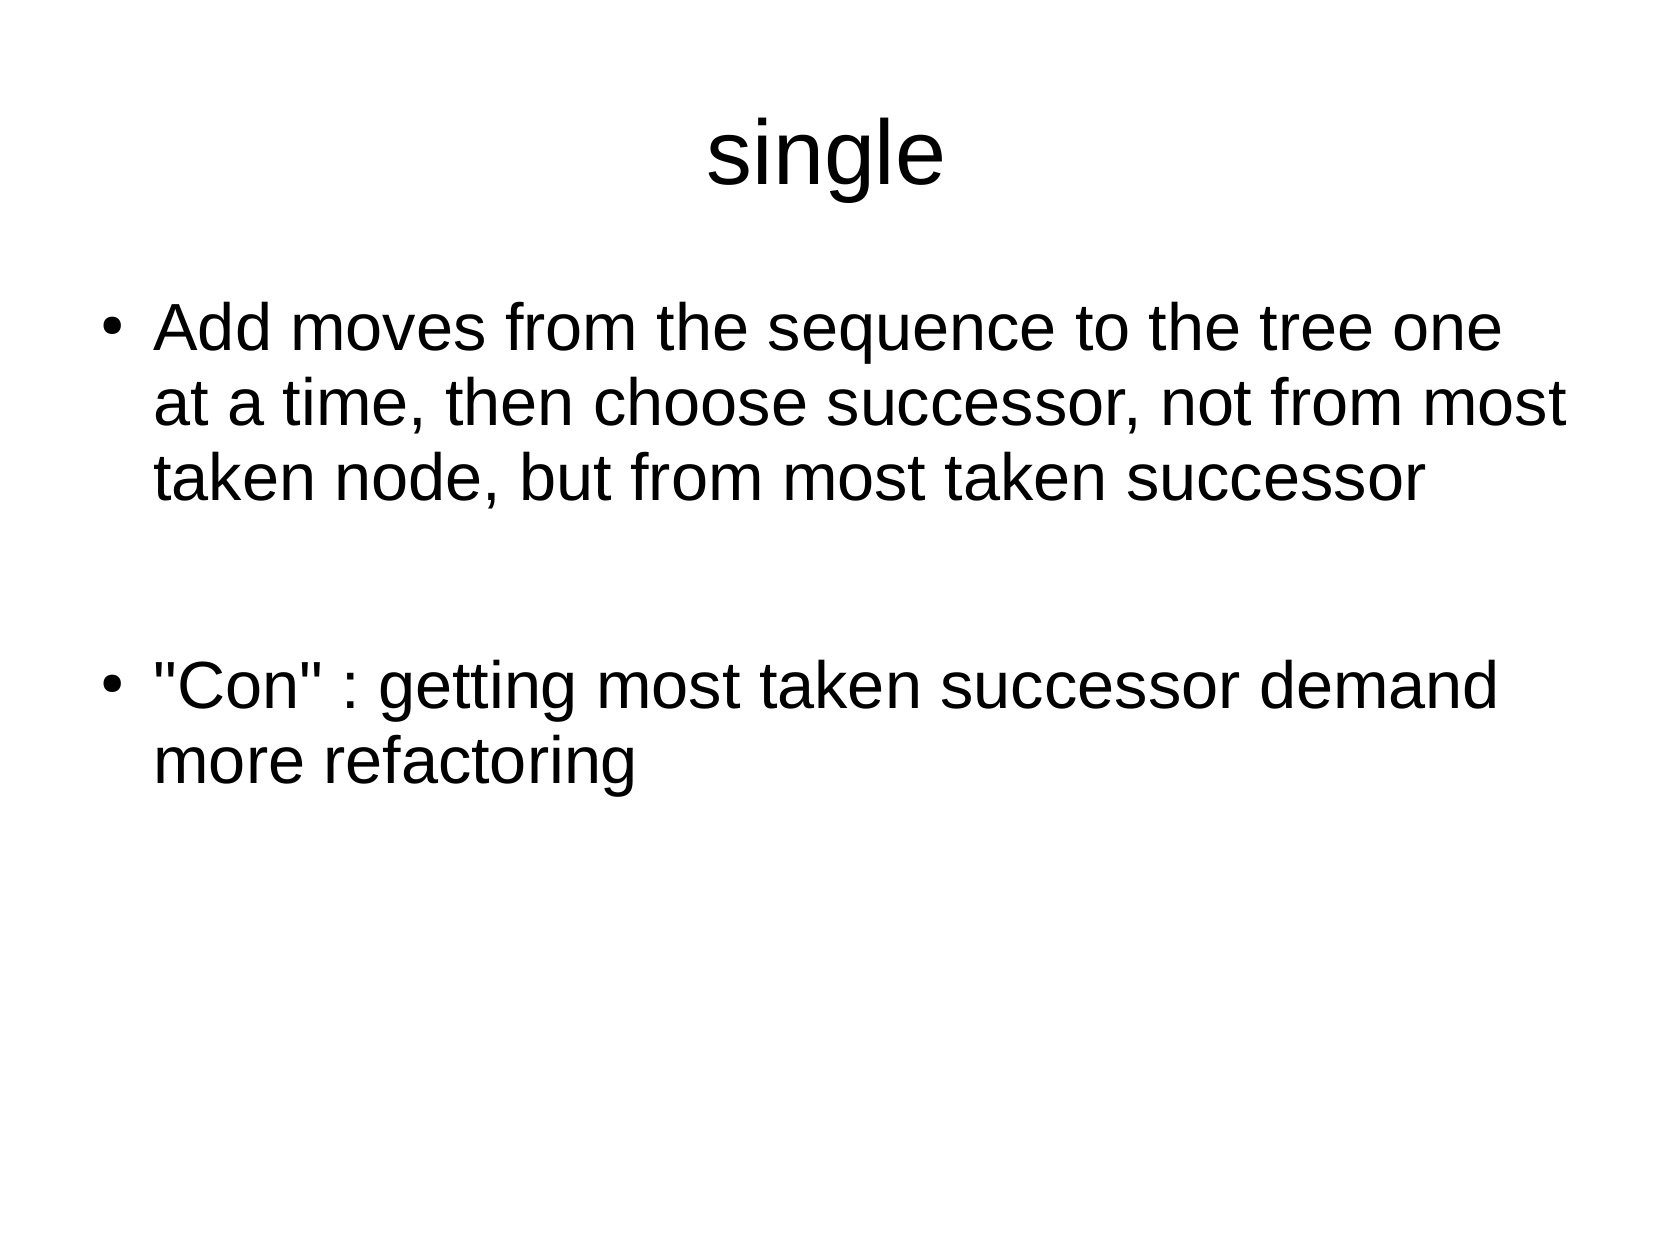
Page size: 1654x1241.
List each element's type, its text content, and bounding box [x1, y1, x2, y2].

list Add moves from the sequence to the tree one at a time, then choose successor, not from most taken node, but from most taken successor "Con" : getting most taken successor demand more refactoring [82, 290, 1571, 1010]
title single [82, 49, 1571, 257]
